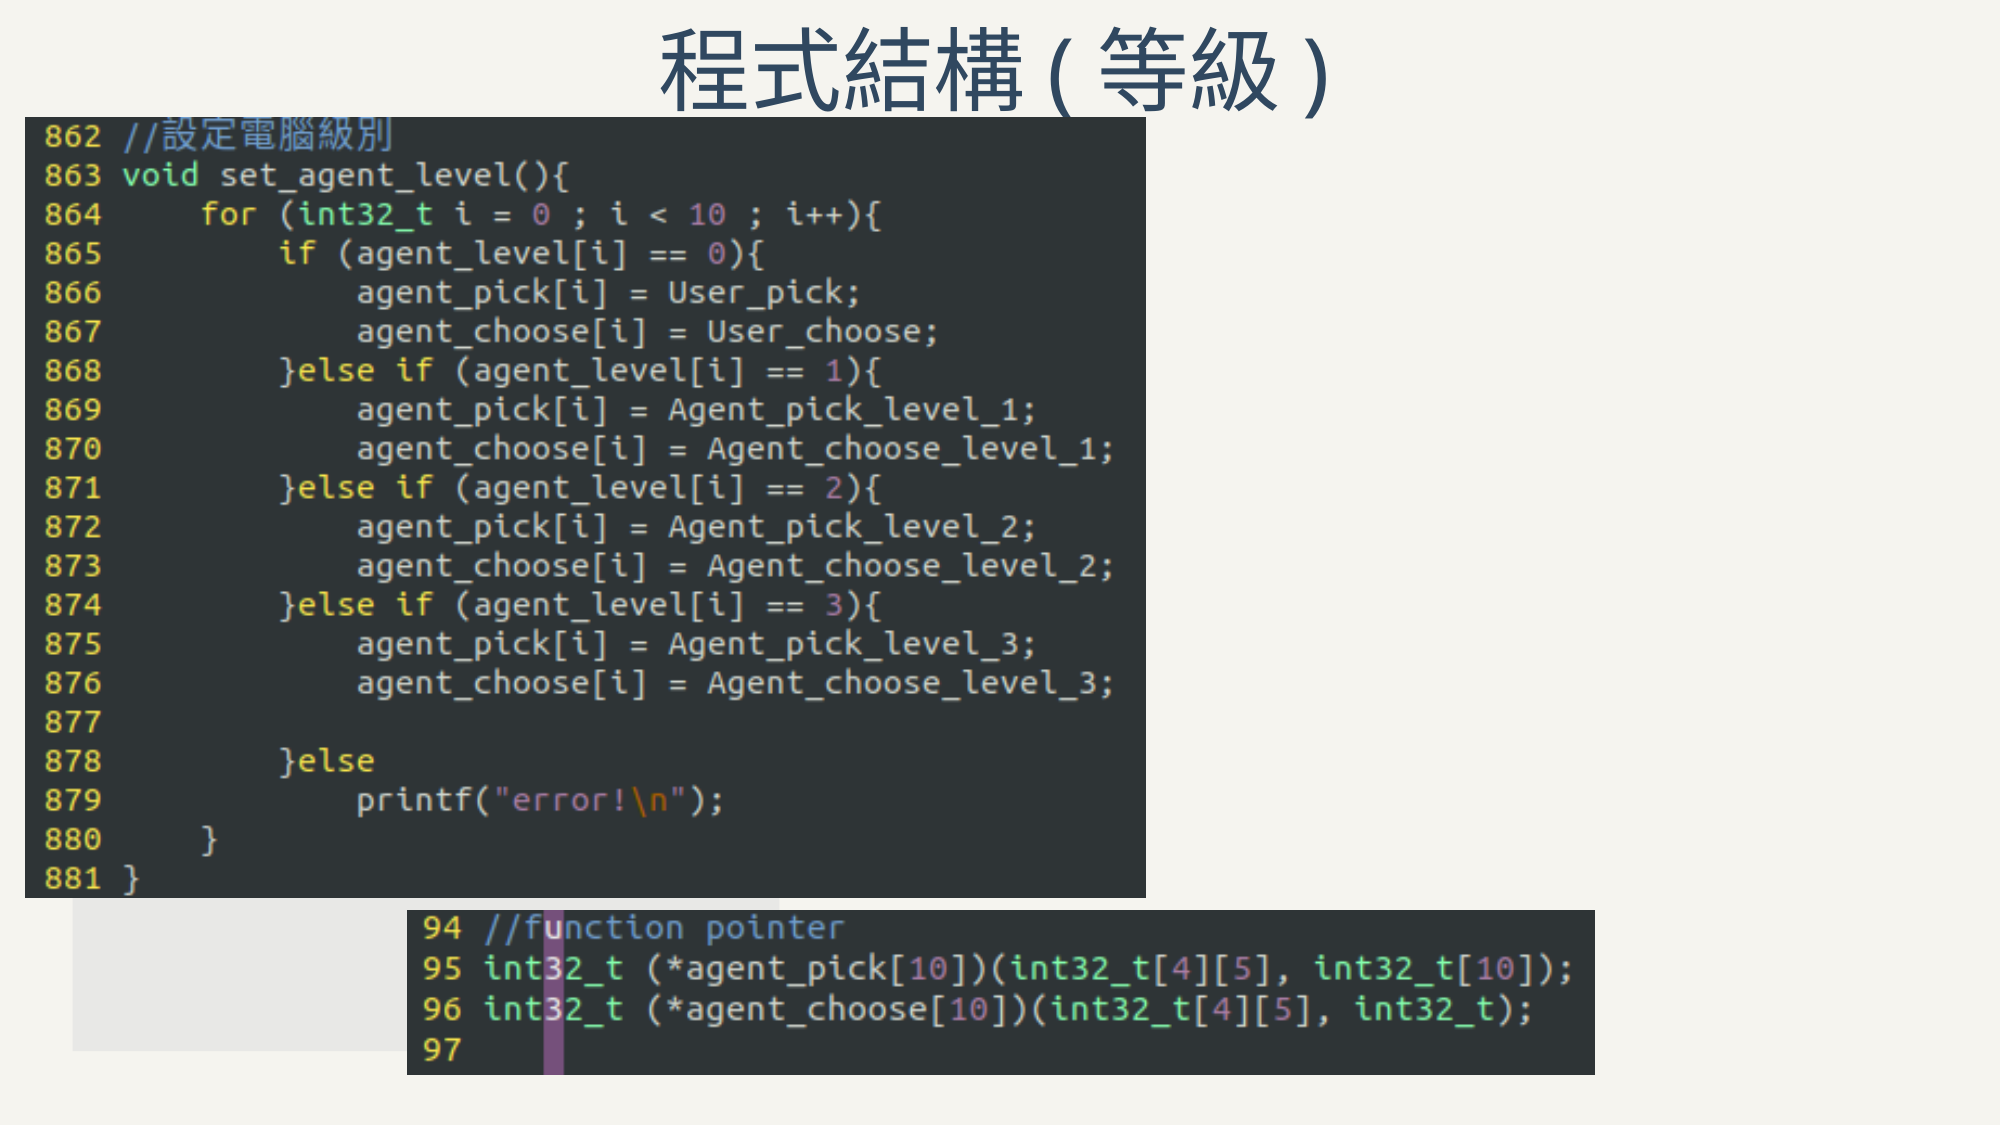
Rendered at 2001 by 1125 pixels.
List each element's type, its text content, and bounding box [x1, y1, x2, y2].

text_box [72, 898, 780, 1052]
text_box 程式結構(等級) [644, 5, 1346, 130]
picture [407, 910, 1595, 1075]
picture [25, 117, 1146, 898]
